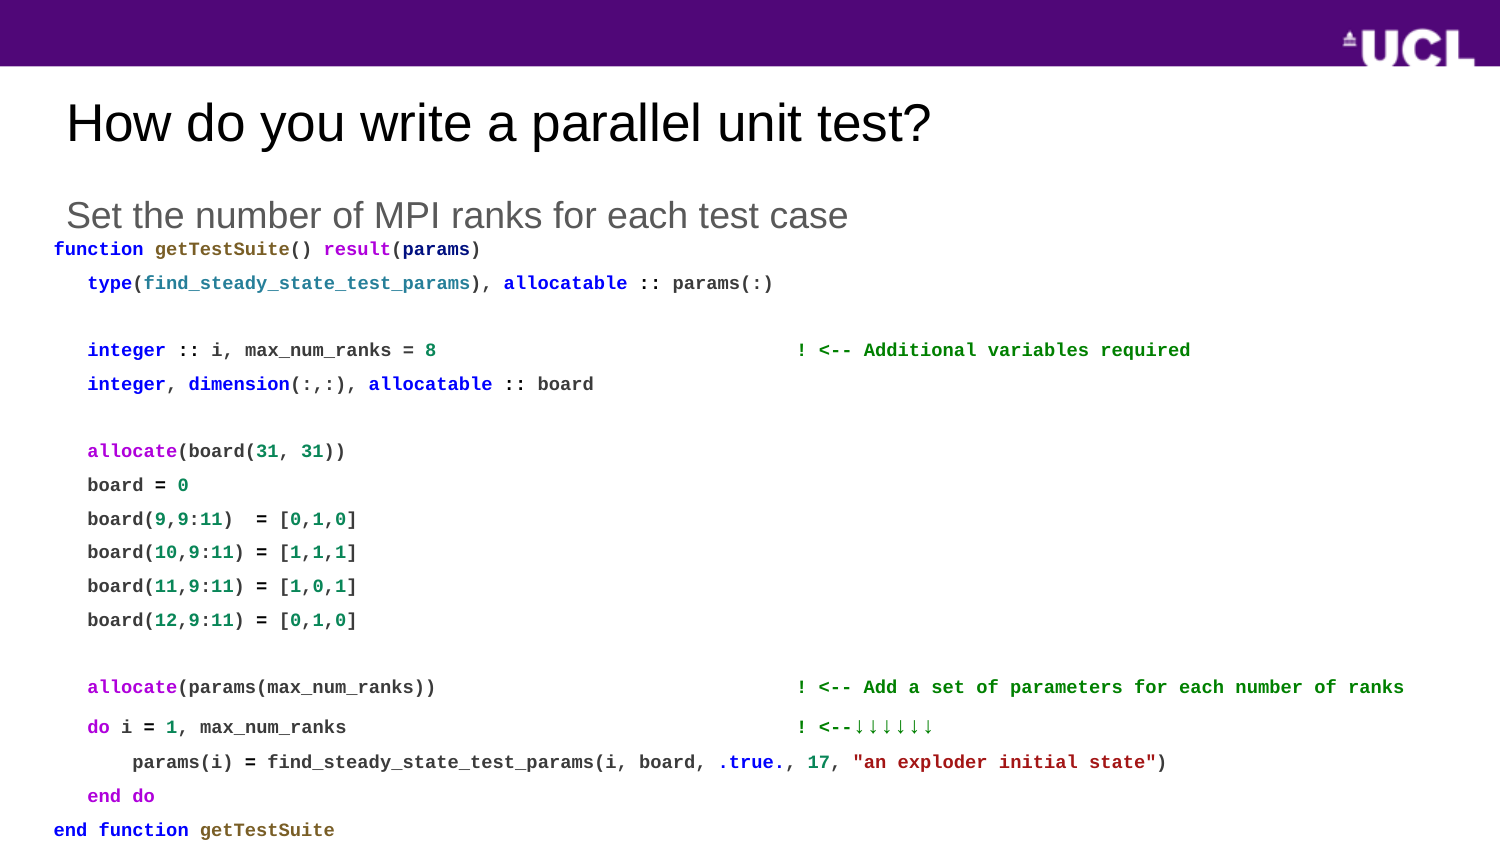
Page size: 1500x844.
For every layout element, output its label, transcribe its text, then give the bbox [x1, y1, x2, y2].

text_box function getTestSuite() result(params) type(find_steady_state_test_params), allocatable :: params(:) integer :: i, max_num_ranks = 8 ! <-- Additional variables required integer, dimension(:,:), allocatable :: board allocate(board(31, 31)) board = 0 board(9,9:11) = [0,1,0] board(10,9:11) = [1,1,1] board(11,9:11) = [1,0,1] board(12,9:11) = [0,1,0] allocate(params(max_num_ranks)) ! <-- Add a set of parameters for each number of ranks do i = 1, max_num_ranks ! <--↓↓↓↓↓↓ params(i) = find_steady_state_test_params(i, board, .true., 17, "an exploder initial state") end do end function getTestSuite [38, 231, 1500, 834]
list Set the number of MPI ranks for each test case [51, 168, 1449, 256]
title How do you write a parallel unit test? [51, 72, 1449, 167]
picture [0, 0, 1500, 844]
